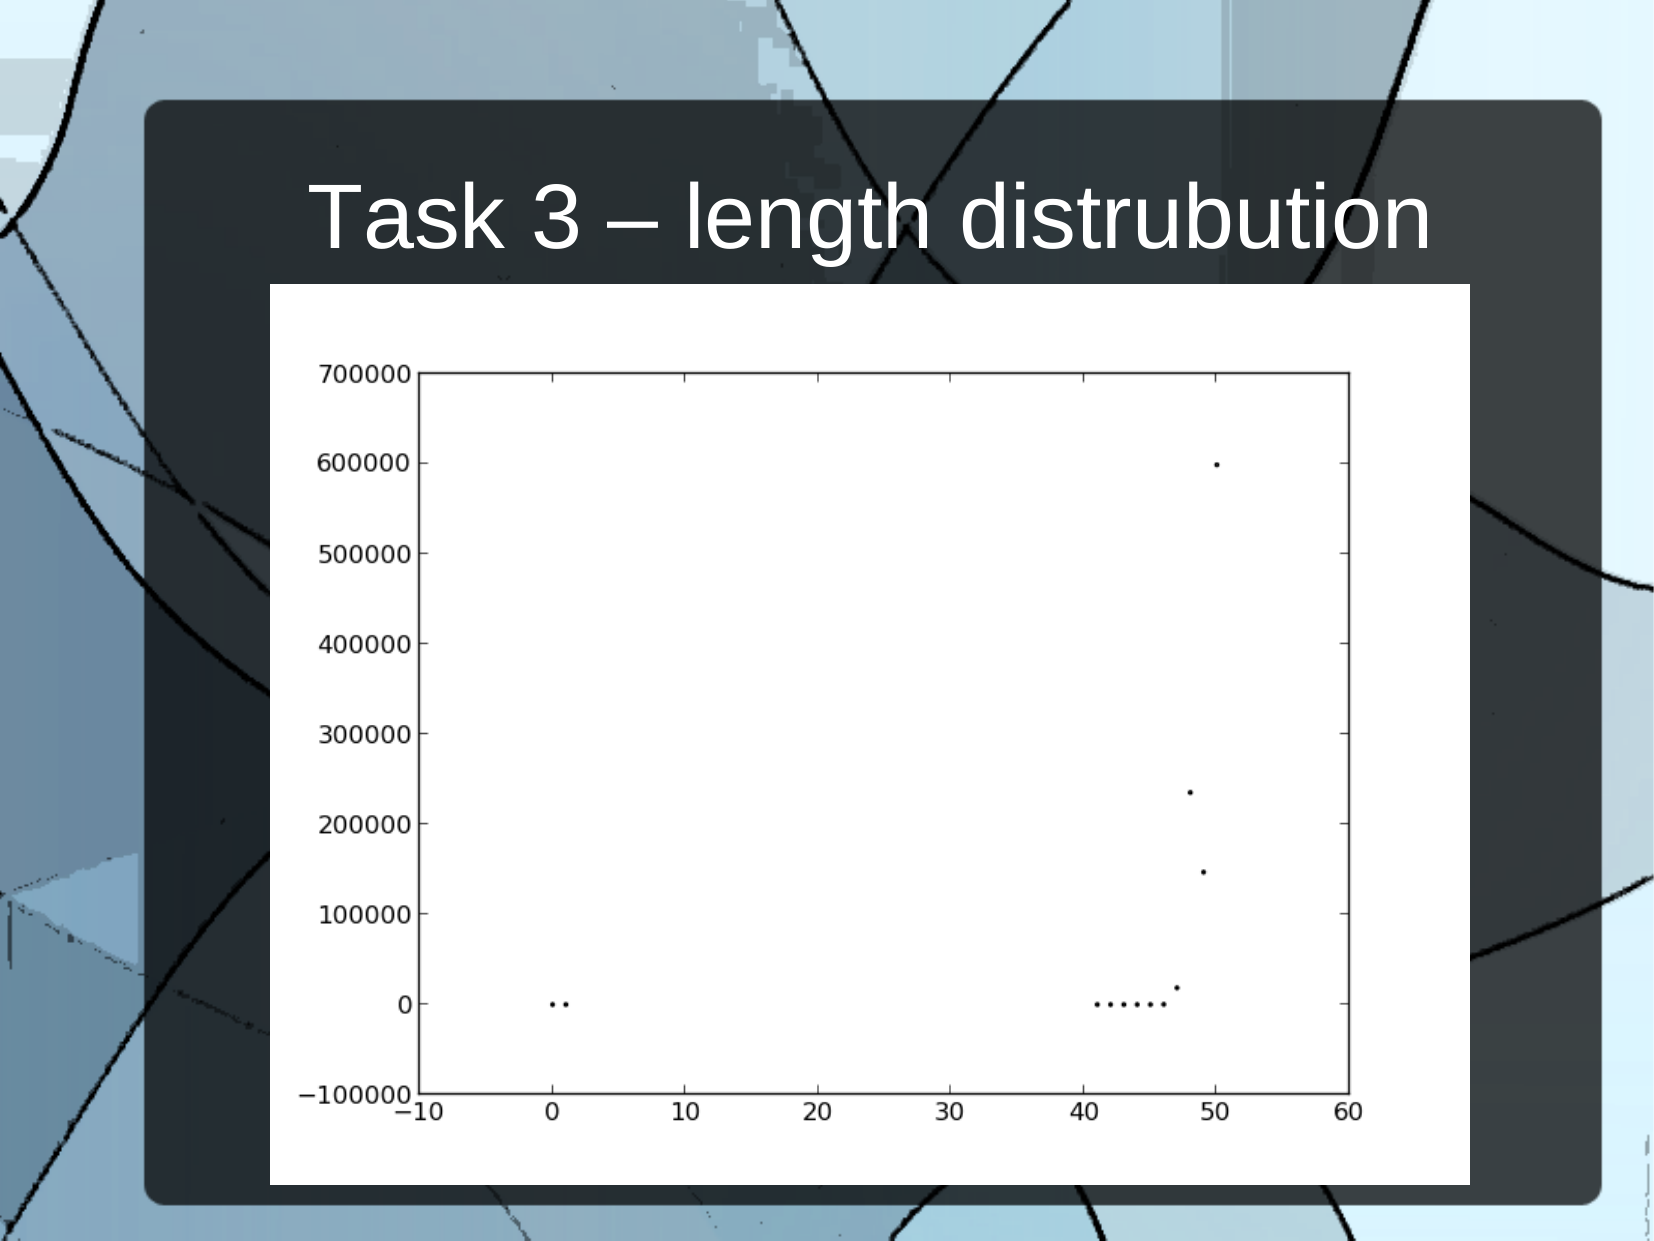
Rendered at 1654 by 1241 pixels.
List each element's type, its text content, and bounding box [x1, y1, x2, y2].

picture [0, 0, 1654, 1241]
title Task 3 – length distrubution [159, 108, 1583, 325]
